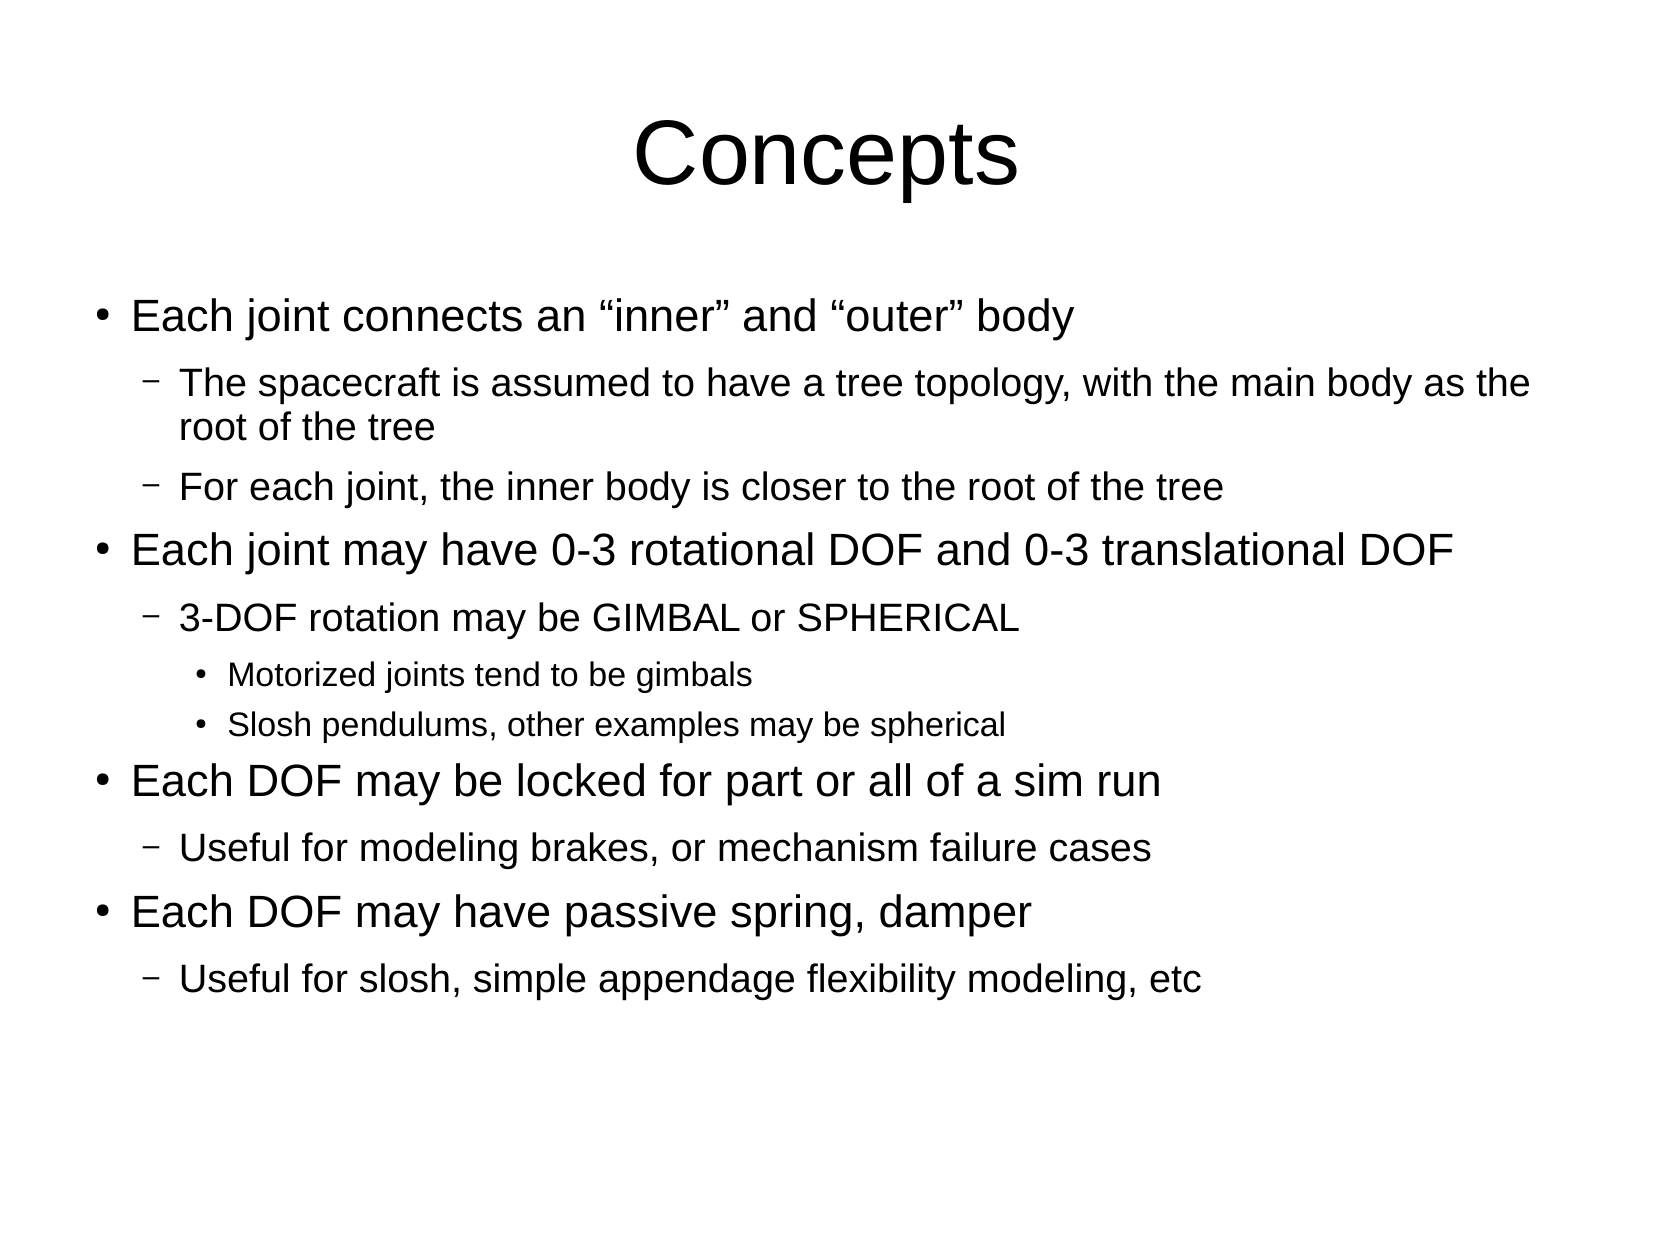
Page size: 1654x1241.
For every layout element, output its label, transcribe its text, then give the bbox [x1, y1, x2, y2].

list Each joint connects an “inner” and “outer” body The spacecraft is assumed to have a tree topology, with the main body as the root of the tree For each joint, the inner body is closer to the root of the tree Each joint may have 0-3 rotational DOF and 0-3 translational DOF 3-DOF rotation may be GIMBAL or SPHERICAL Motorized joints tend to be gimbals Slosh pendulums, other examples may be spherical Each DOF may be locked for part or all of a sim run Useful for modeling brakes, or mechanism failure cases Each DOF may have passive spring, damper Useful for slosh, simple appendage flexibility modeling, etc [82, 290, 1571, 1010]
title Concepts [82, 49, 1571, 257]
